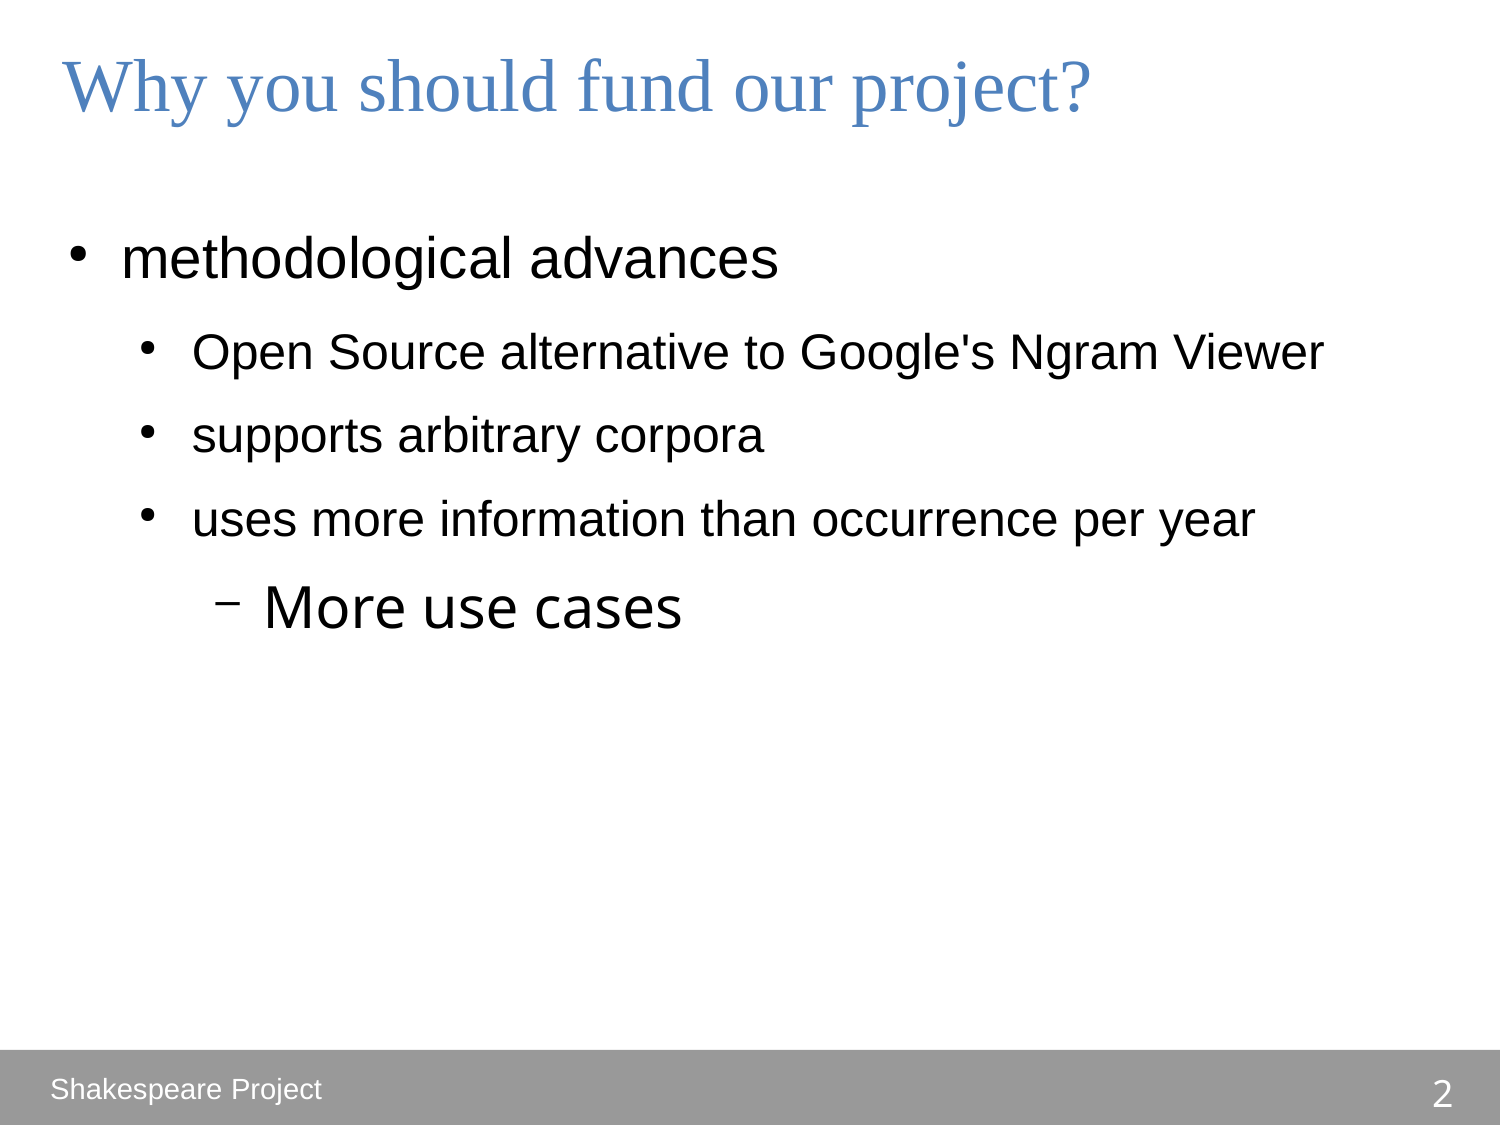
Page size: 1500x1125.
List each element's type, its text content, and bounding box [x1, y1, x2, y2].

list methodological advances Open Source alternative to Google's Ngram Viewer supports arbitrary corpora uses more information than occurrence per year More use cases [35, 212, 1423, 910]
slide_number <Nummer> [1417, 1062, 1477, 1111]
title Why you should fund our project? [62, 12, 1450, 150]
footer Shakespeare Project [35, 1062, 1276, 1111]
